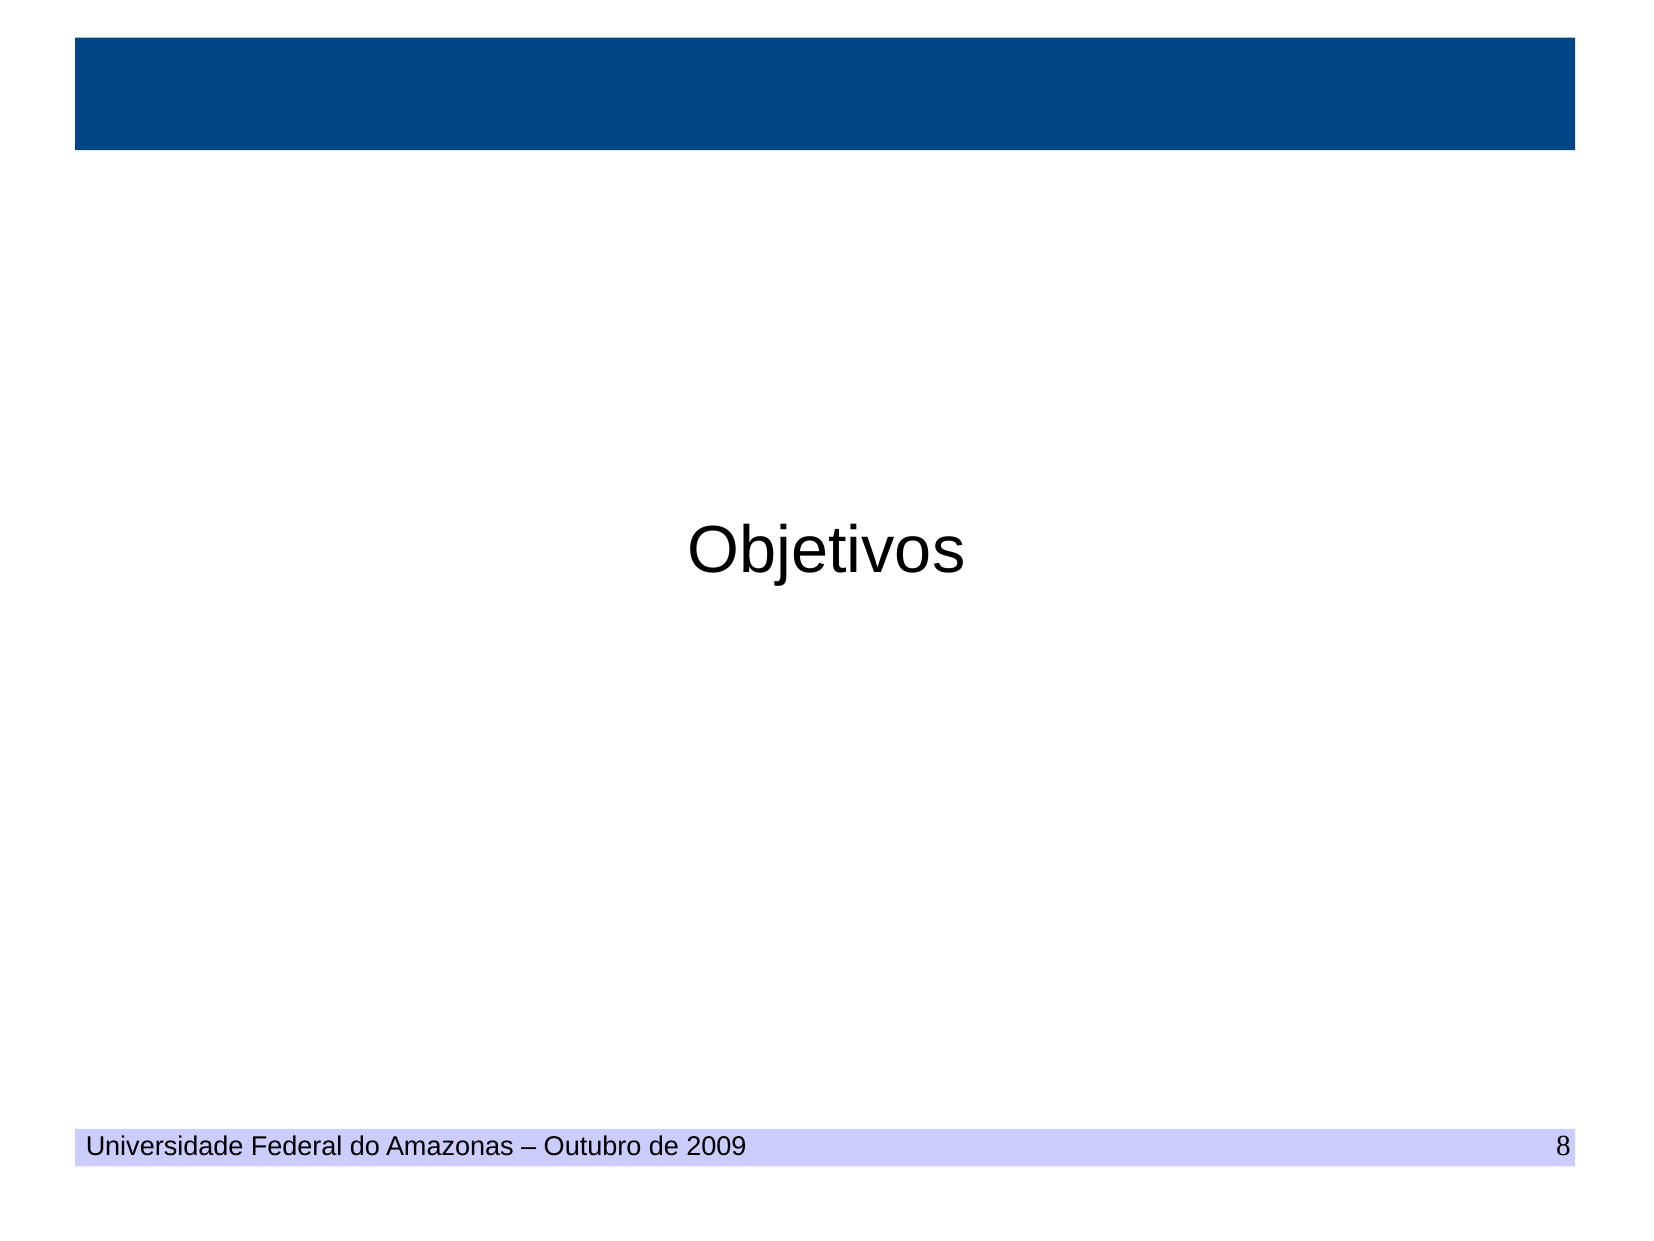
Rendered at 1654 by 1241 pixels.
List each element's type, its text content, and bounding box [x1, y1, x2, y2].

subtitle Objetivos [82, 50, 1571, 1049]
